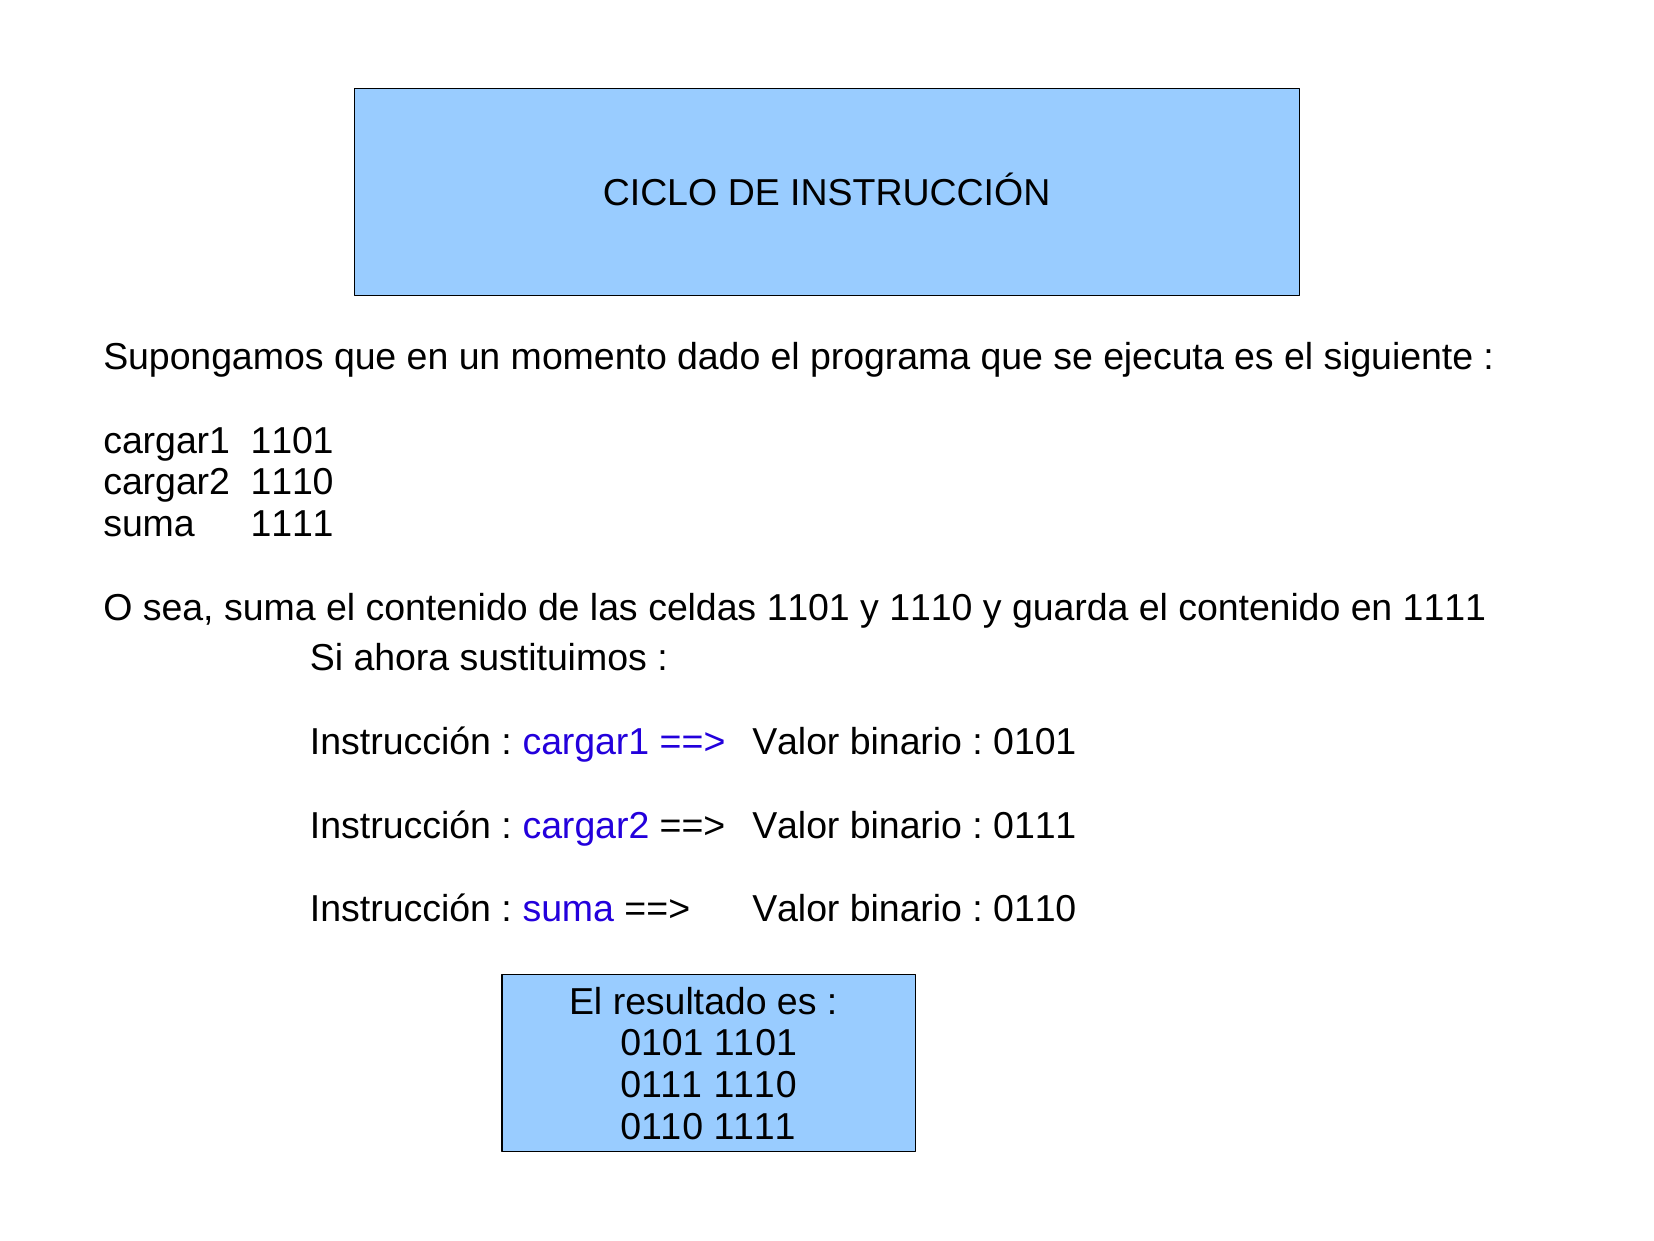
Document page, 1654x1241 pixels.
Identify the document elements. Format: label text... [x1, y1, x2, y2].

text_box CICLO DE INSTRUCCIÓN [354, 88, 1300, 296]
text_box Supongamos que en un momento dado el programa que se ejecuta es el siguiente : cargar1 1101 cargar2 1110 suma 1111 O sea, suma el contenido de las celdas 1101 y 1110 y guarda el contenido en 1111 [88, 383, 1507, 621]
text_box El resultado es : 0101 1101 0111 1110 0110 1111 [502, 974, 916, 1152]
text_box Si ahora sustituimos : Instrucción : cargar1 ==> Valor binario : 0101 Instrucción : cargar2 ==> Valor binario : 0111 Instrucción : suma ==> Valor binario : 0110 [295, 679, 1300, 886]
